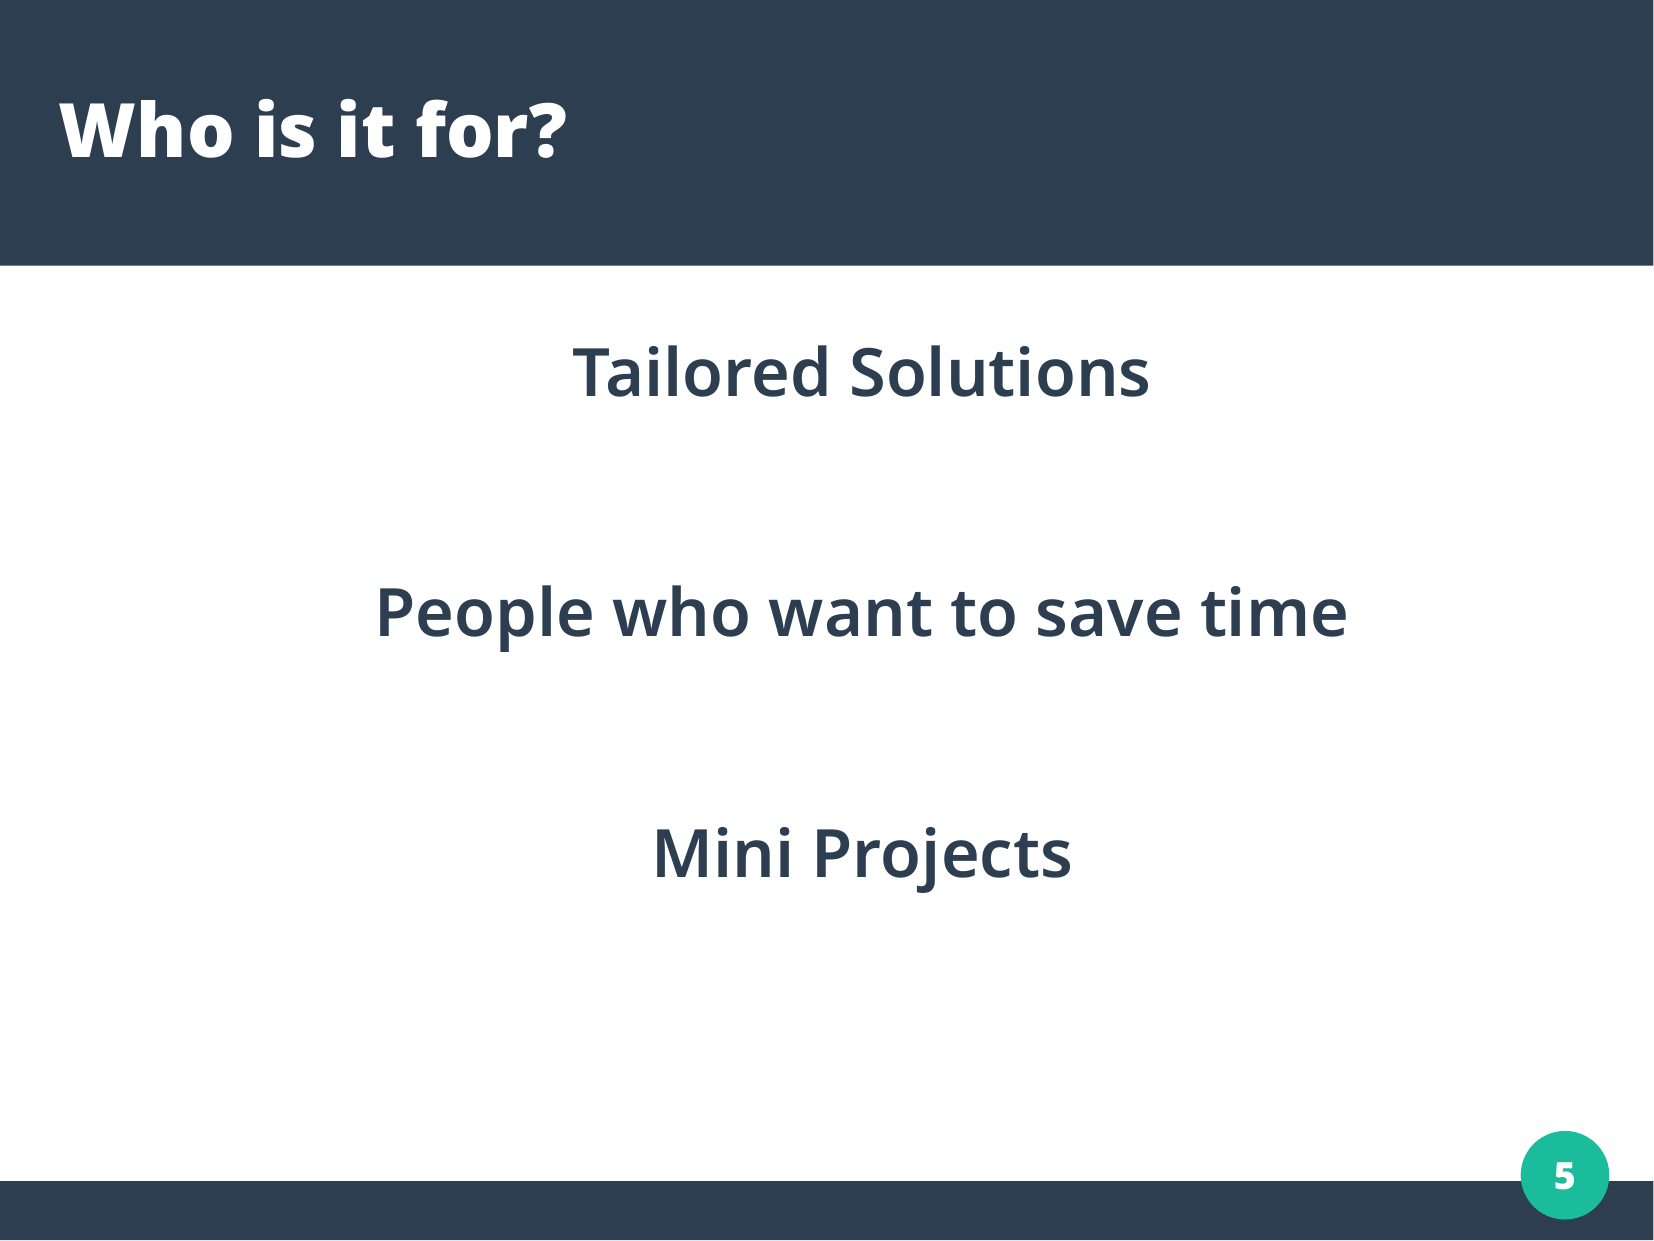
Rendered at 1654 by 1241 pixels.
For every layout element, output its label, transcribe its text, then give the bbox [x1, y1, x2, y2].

list Tailored Solutions People who want to save time Mini Projects [59, 324, 1595, 1152]
title Who is it for? [59, 49, 1595, 207]
